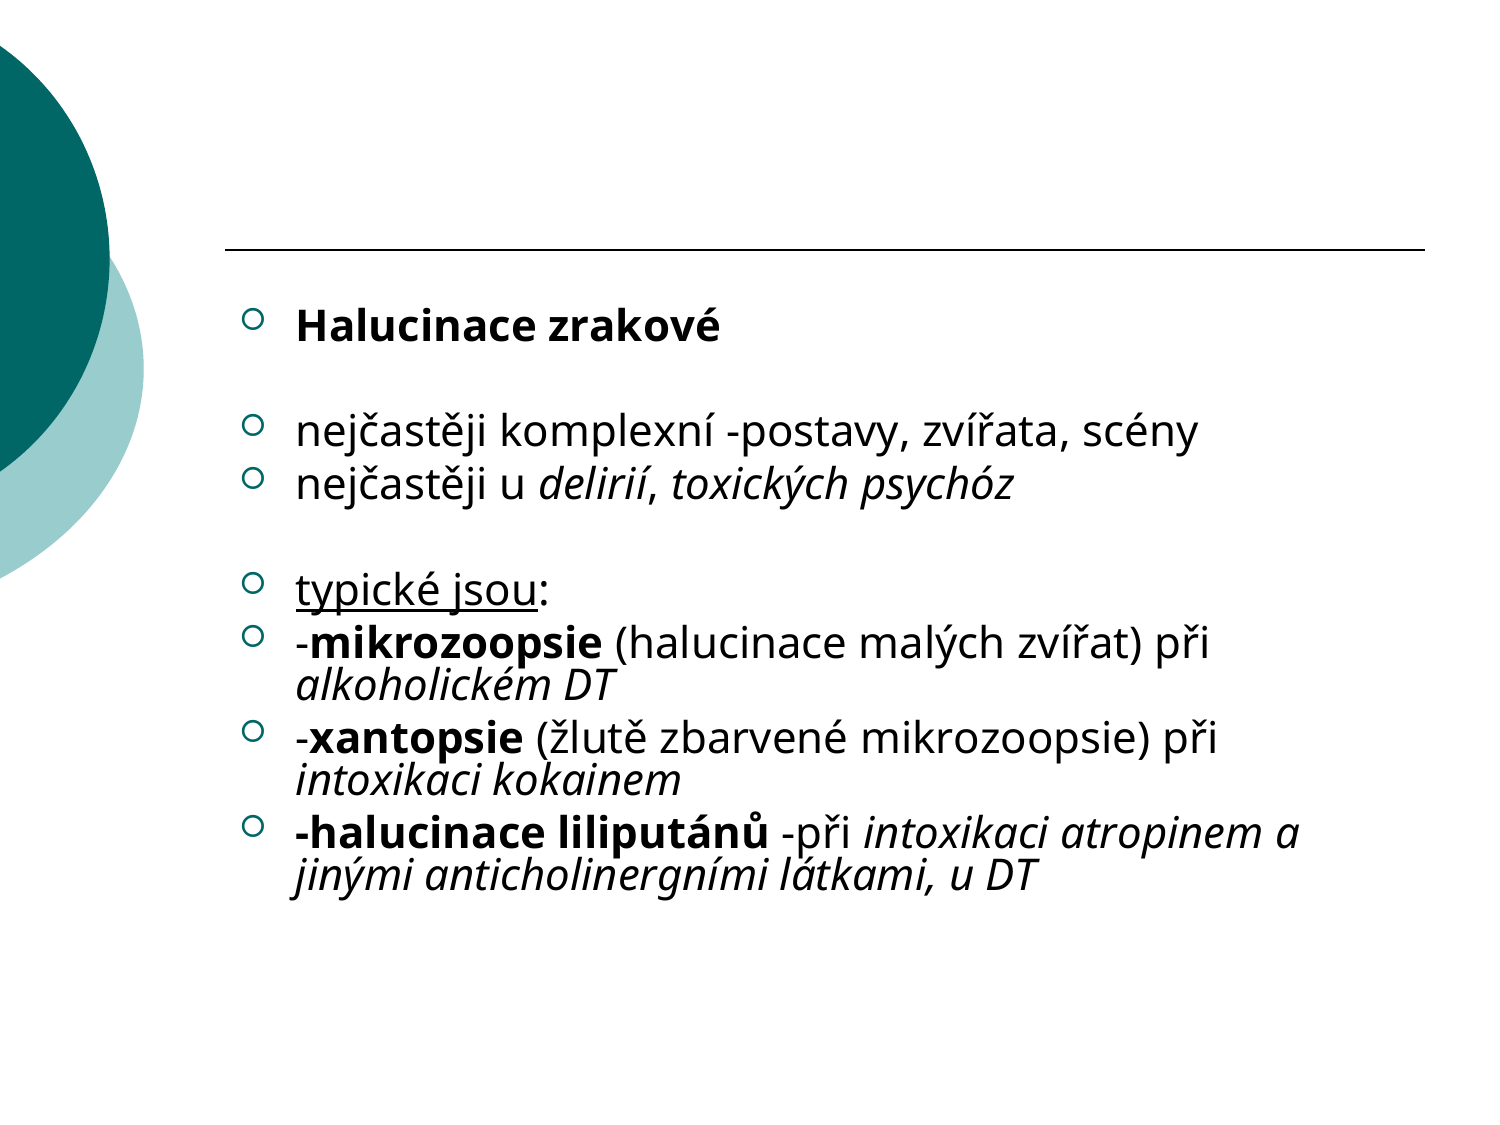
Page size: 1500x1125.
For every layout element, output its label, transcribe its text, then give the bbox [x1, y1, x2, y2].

list Halucinace zrakové nejčastěji komplexní -postavy, zvířata, scény nejčastěji u delirií, toxických psychóz typické jsou: -mikrozoopsie (halucinace malých zvířat) při alkoholickém DT -xantopsie (žlutě zbarvené mikrozoopsie) při intoxikaci kokainem -halucinace liliputánů -při intoxikaci atropinem a jinými anticholinergními látkami, u DT [224, 299, 1425, 975]
